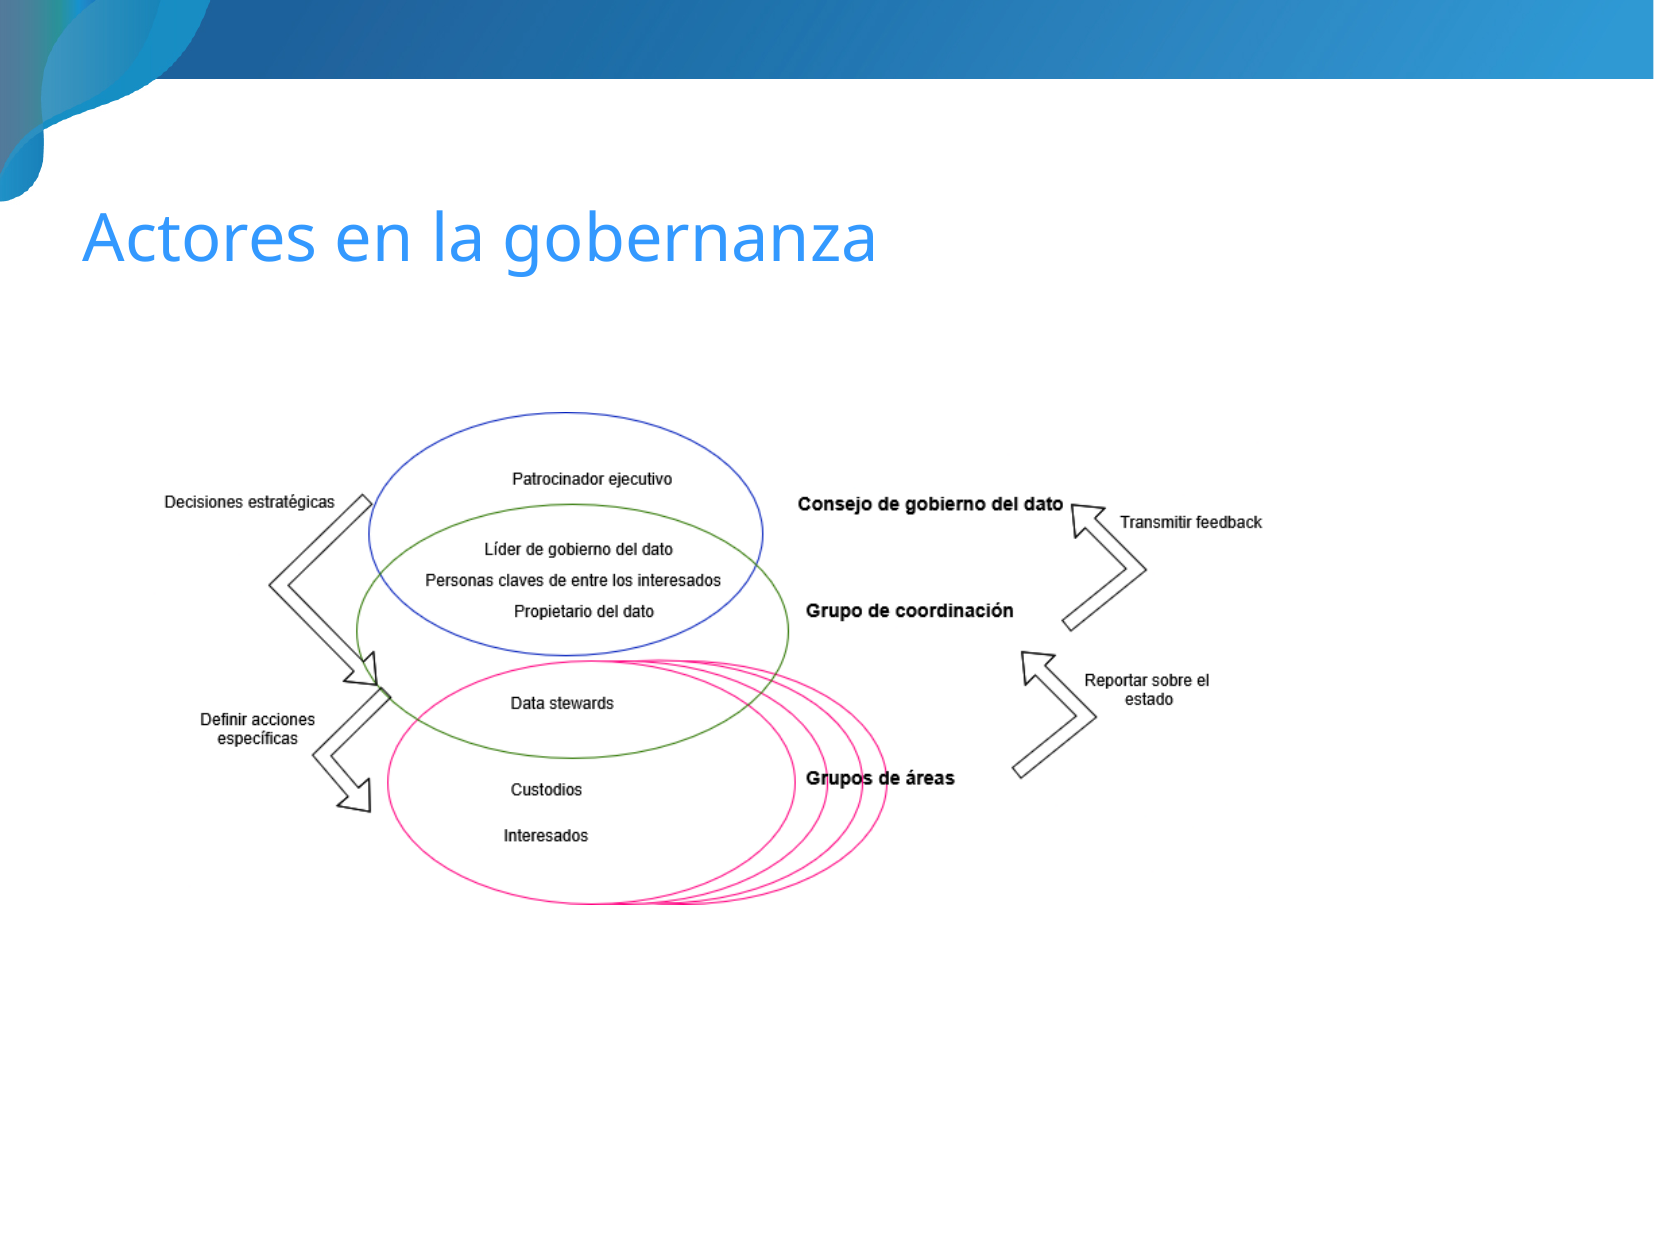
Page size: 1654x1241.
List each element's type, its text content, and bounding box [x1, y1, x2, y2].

title Actores en la gobernanza [82, 132, 1571, 340]
picture [0, 0, 1654, 1241]
